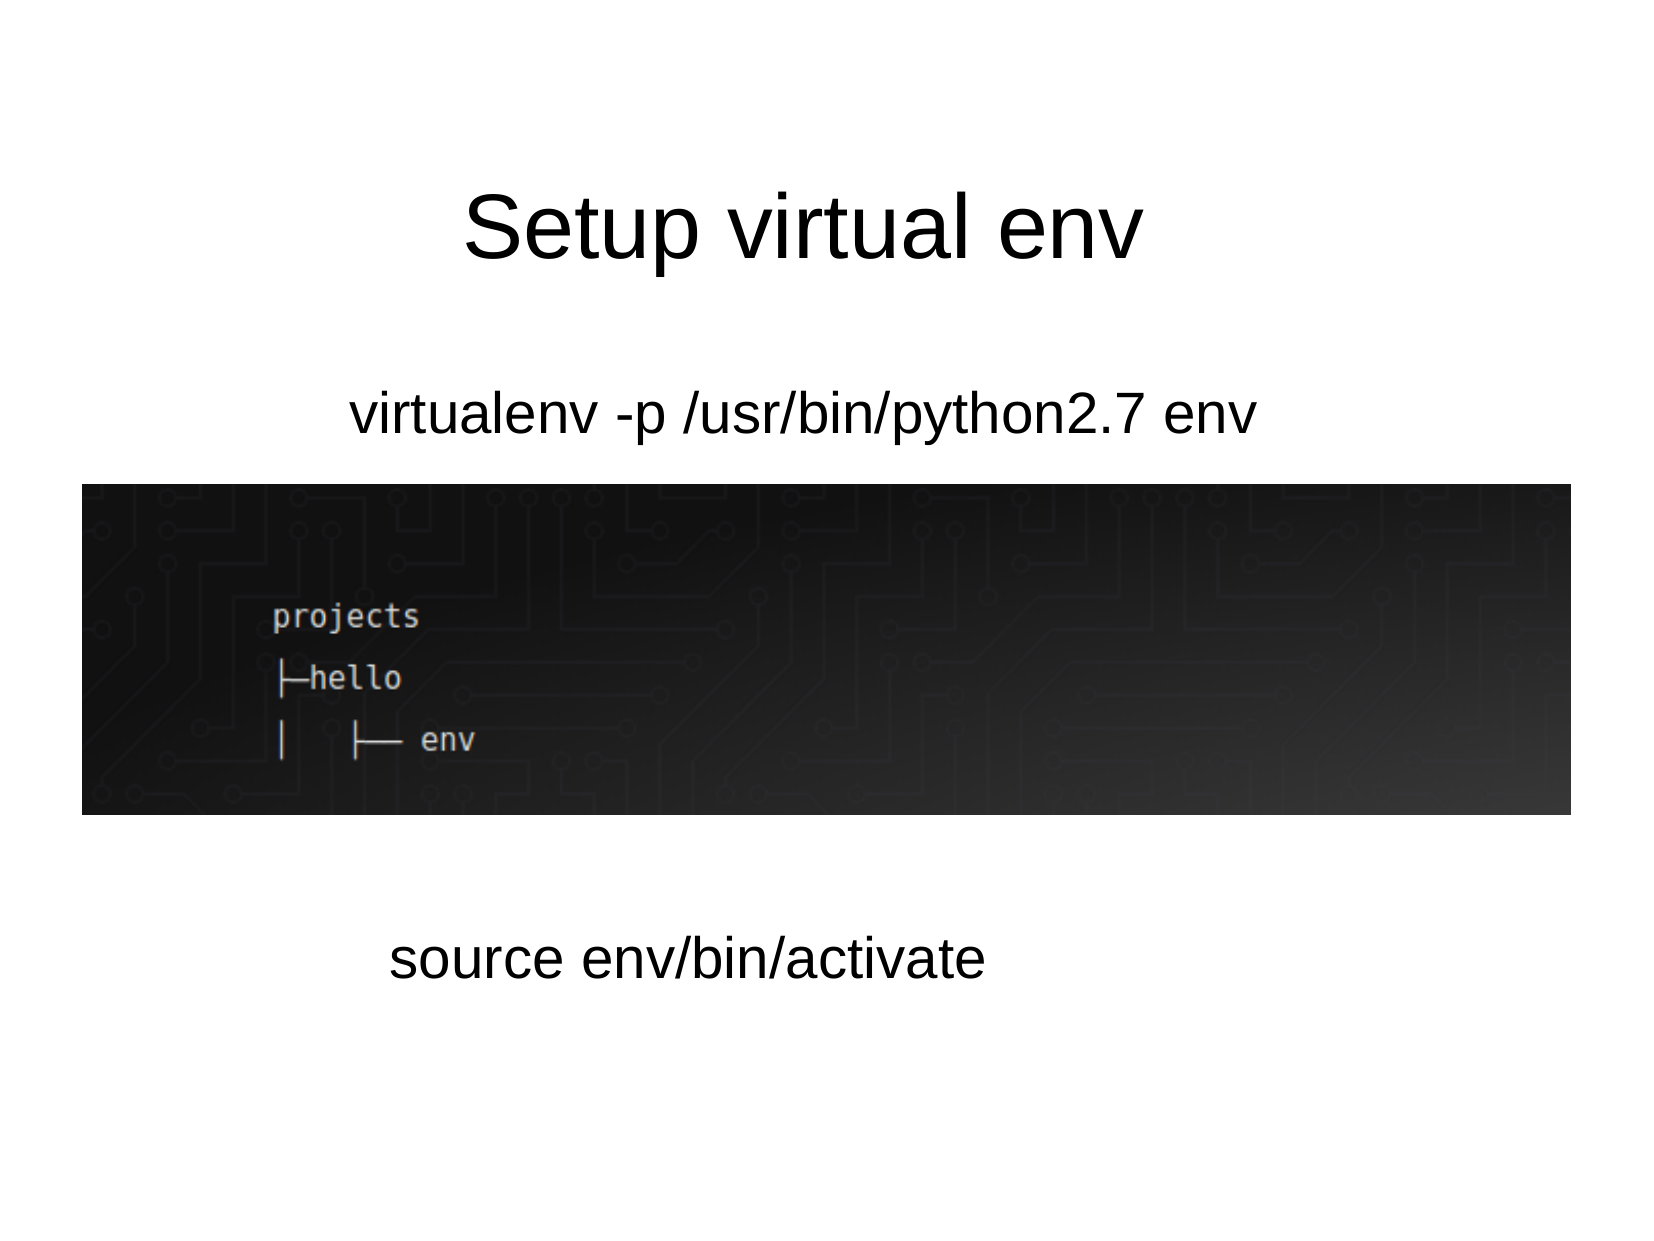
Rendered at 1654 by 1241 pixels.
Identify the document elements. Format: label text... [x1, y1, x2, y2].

text_box source env/bin/activate [375, 918, 1343, 1141]
picture [82, 484, 1571, 815]
title Setup virtual env virtualenv -p /usr/bin/python2.7 env [60, 175, 1549, 447]
